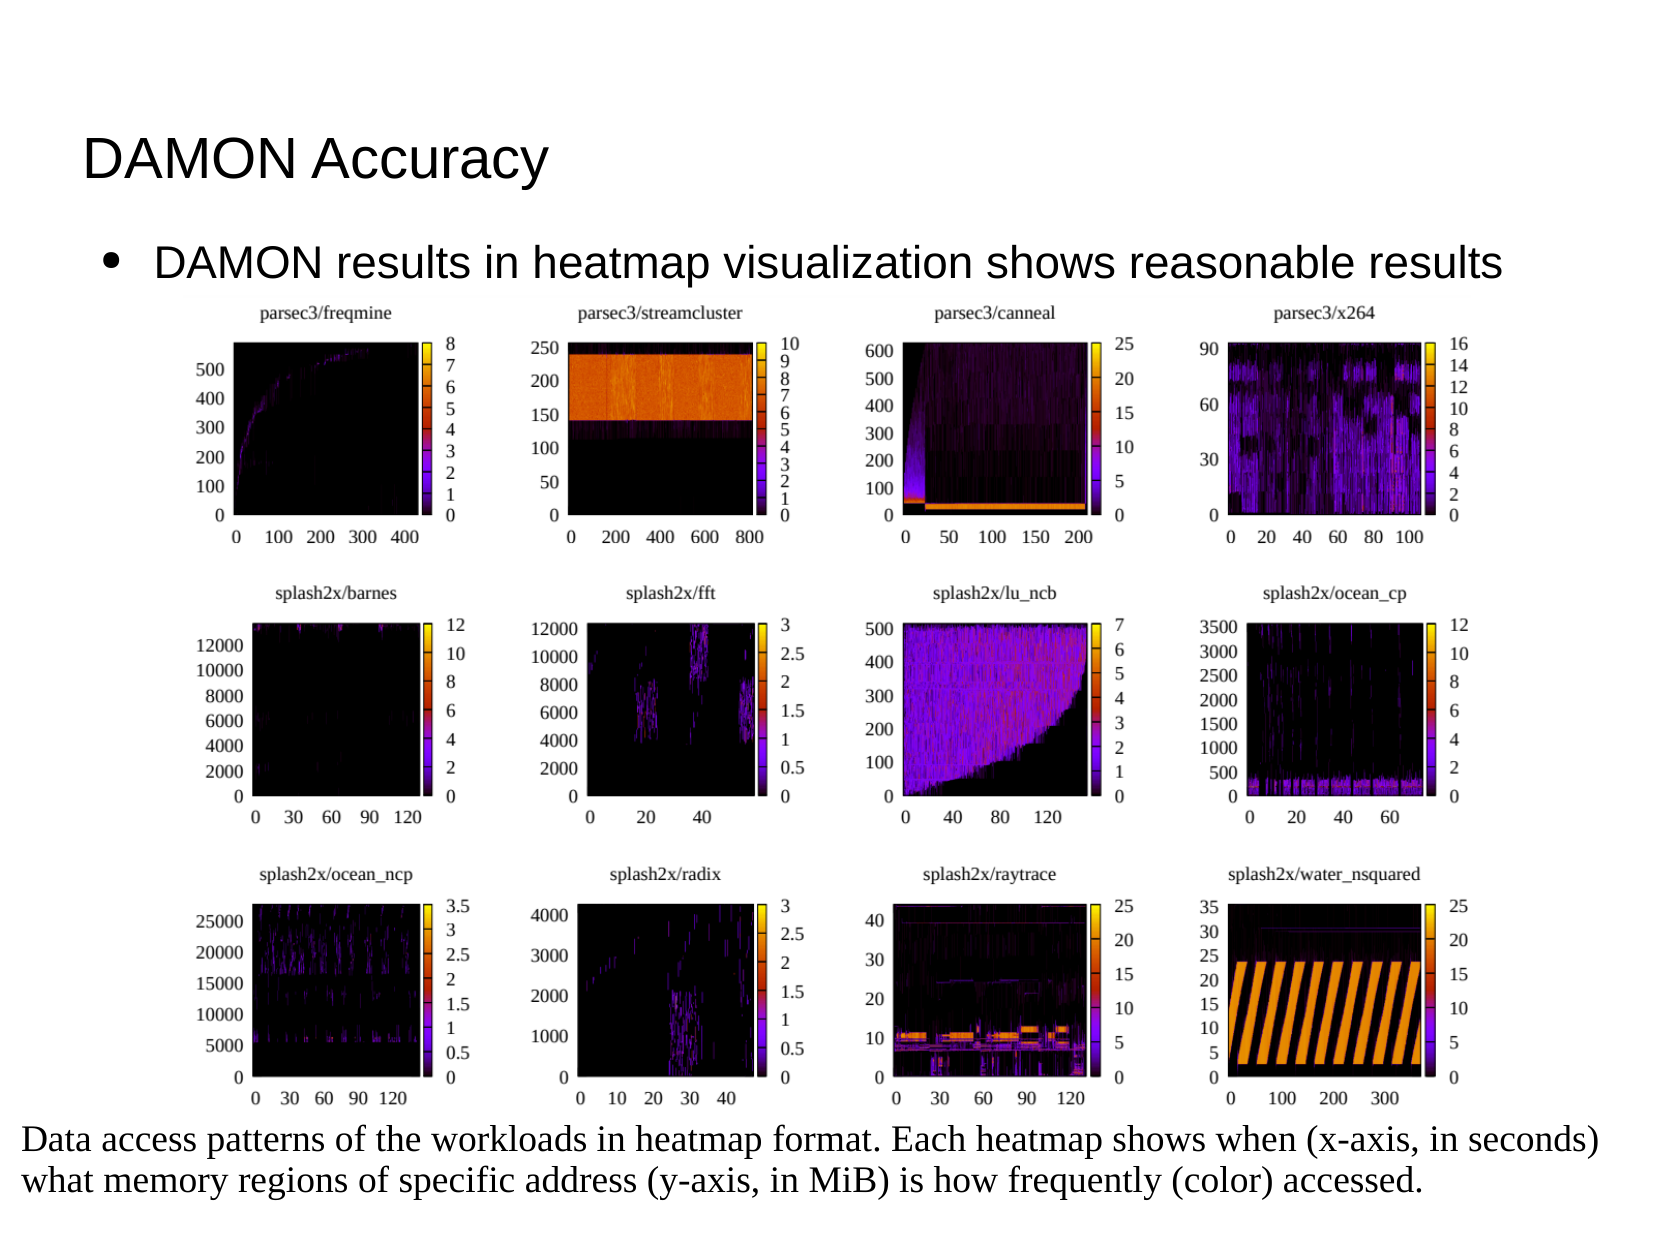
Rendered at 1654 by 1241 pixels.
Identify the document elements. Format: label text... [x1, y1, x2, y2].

text_box Data access patterns of the workloads in heatmap format. Each heatmap shows when (x-axis, in seconds) what memory regions of specific address (y-axis, in MiB) is how frequently (color) accessed. [6, 1110, 1654, 1209]
picture [183, 295, 1471, 1110]
title DAMON Accuracy [82, 108, 1571, 210]
list DAMON results in heatmap visualization shows reasonable results [82, 236, 1571, 1110]
